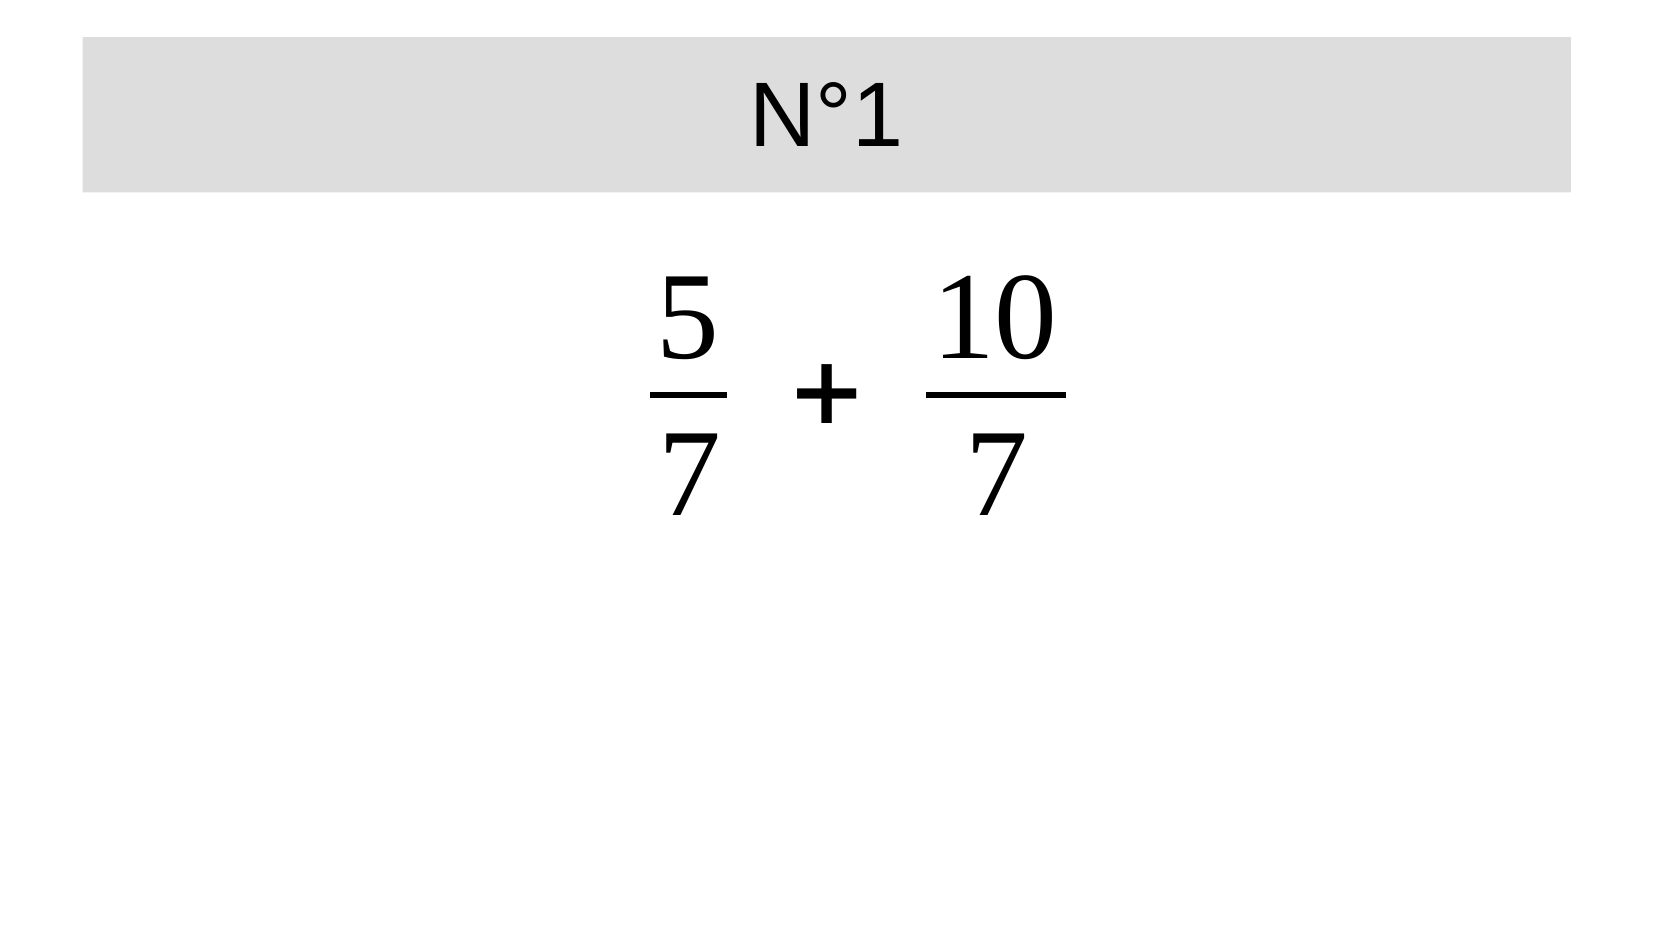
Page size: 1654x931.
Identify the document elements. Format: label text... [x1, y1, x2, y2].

title N°1 [82, 37, 1571, 193]
chart [637, 248, 1079, 543]
